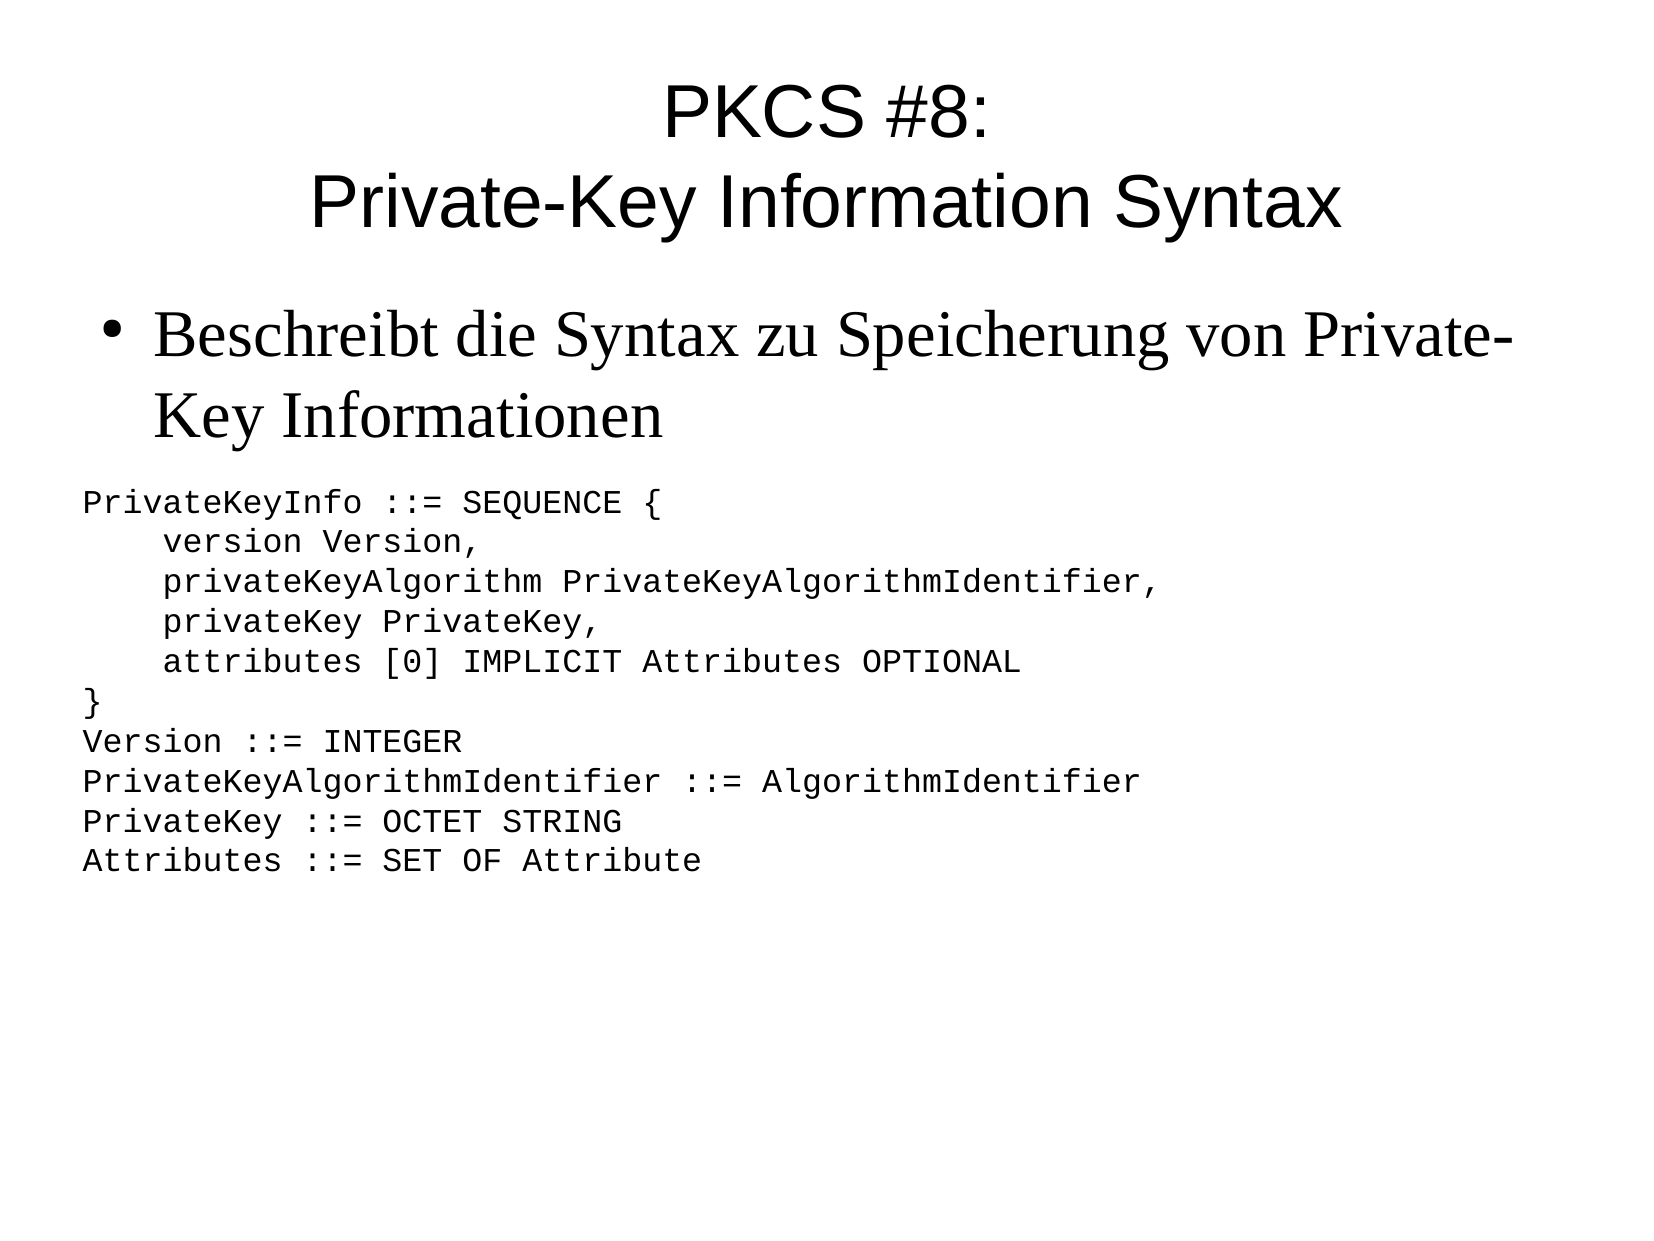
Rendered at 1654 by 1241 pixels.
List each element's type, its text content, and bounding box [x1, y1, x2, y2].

title PKCS #8: Private-Key Information Syntax [82, 62, 1571, 243]
list Beschreibt die Syntax zu Speicherung von Private-Key Informationen PrivateKeyInfo ::= SEQUENCE { version Version, privateKeyAlgorithm PrivateKeyAlgorithmIdentifier, privateKey PrivateKey, attributes [0] IMPLICIT Attributes OPTIONAL } Version ::= INTEGER PrivateKeyAlgorithmIdentifier ::= AlgorithmIdentifier PrivateKey ::= OCTET STRING Attributes ::= SET OF Attribute [82, 290, 1571, 1010]
